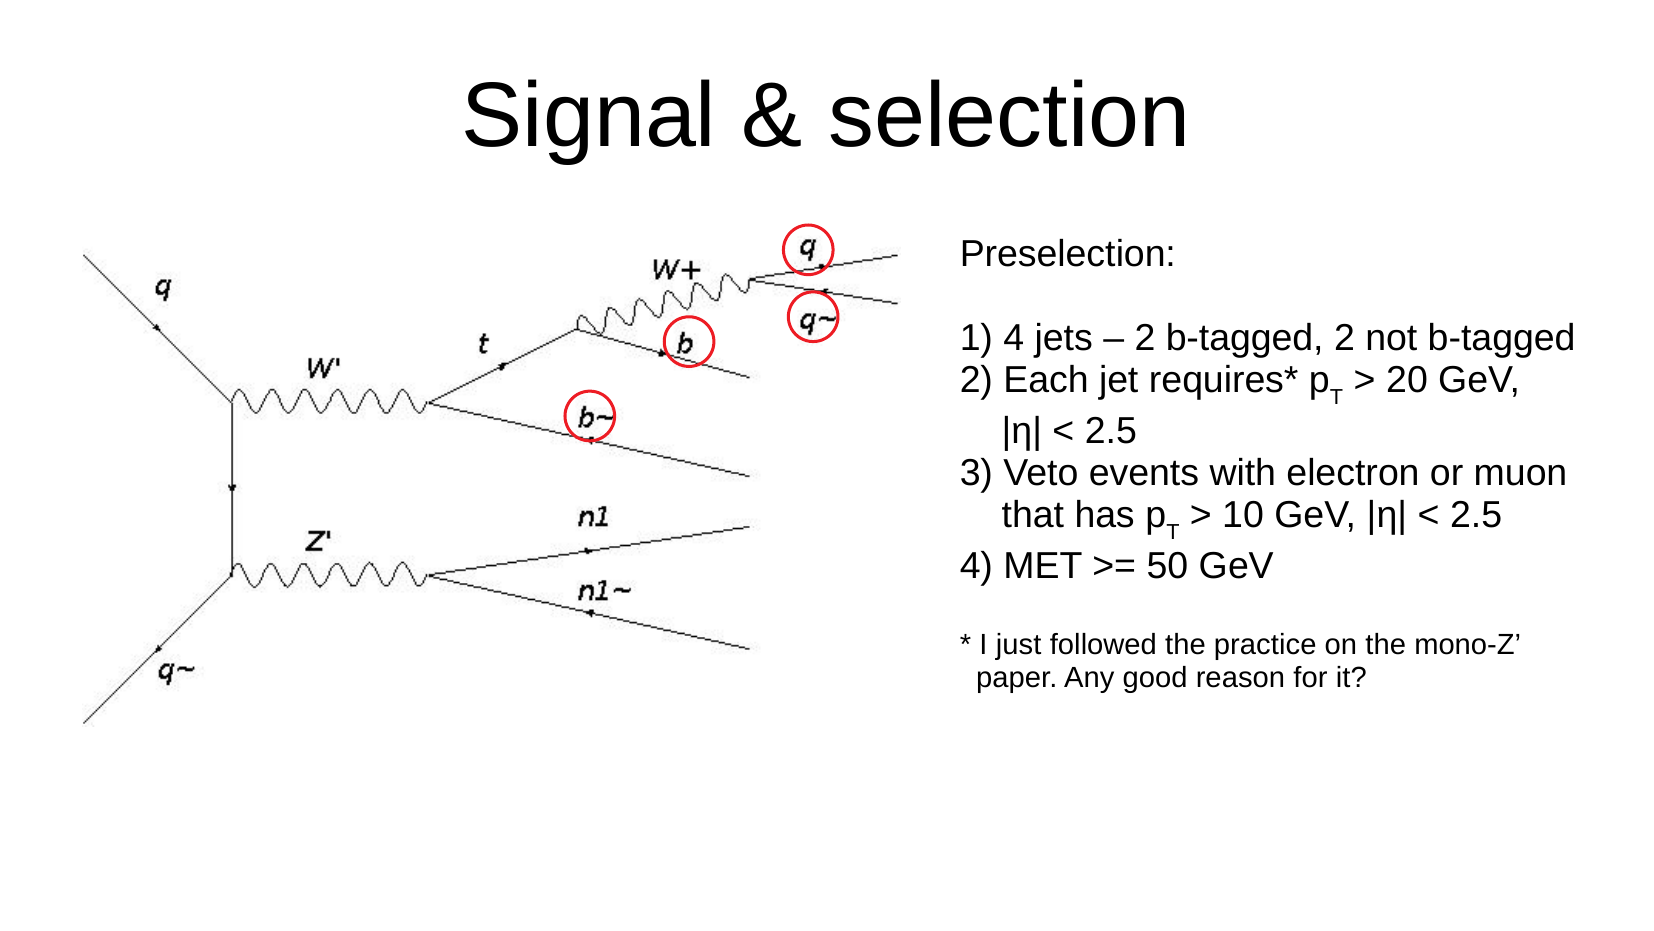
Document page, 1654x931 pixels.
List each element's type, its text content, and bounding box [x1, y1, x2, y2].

title Signal & selection [82, 37, 1571, 193]
picture [82, 235, 901, 727]
picture [785, 235, 831, 273]
text_box Preselection: 1) 4 jets – 2 b-tagged, 2 not b-tagged 2) Each jet requires* pT > 20 GeV, |η| < 2.5 3) Veto events with electron or muon that has pT > 10 GeV, |η| < 2.5 4) MET >= 50 GeV * I just followed the practice on the mono-Z’ paper. Any good reason for it? [945, 225, 1591, 701]
